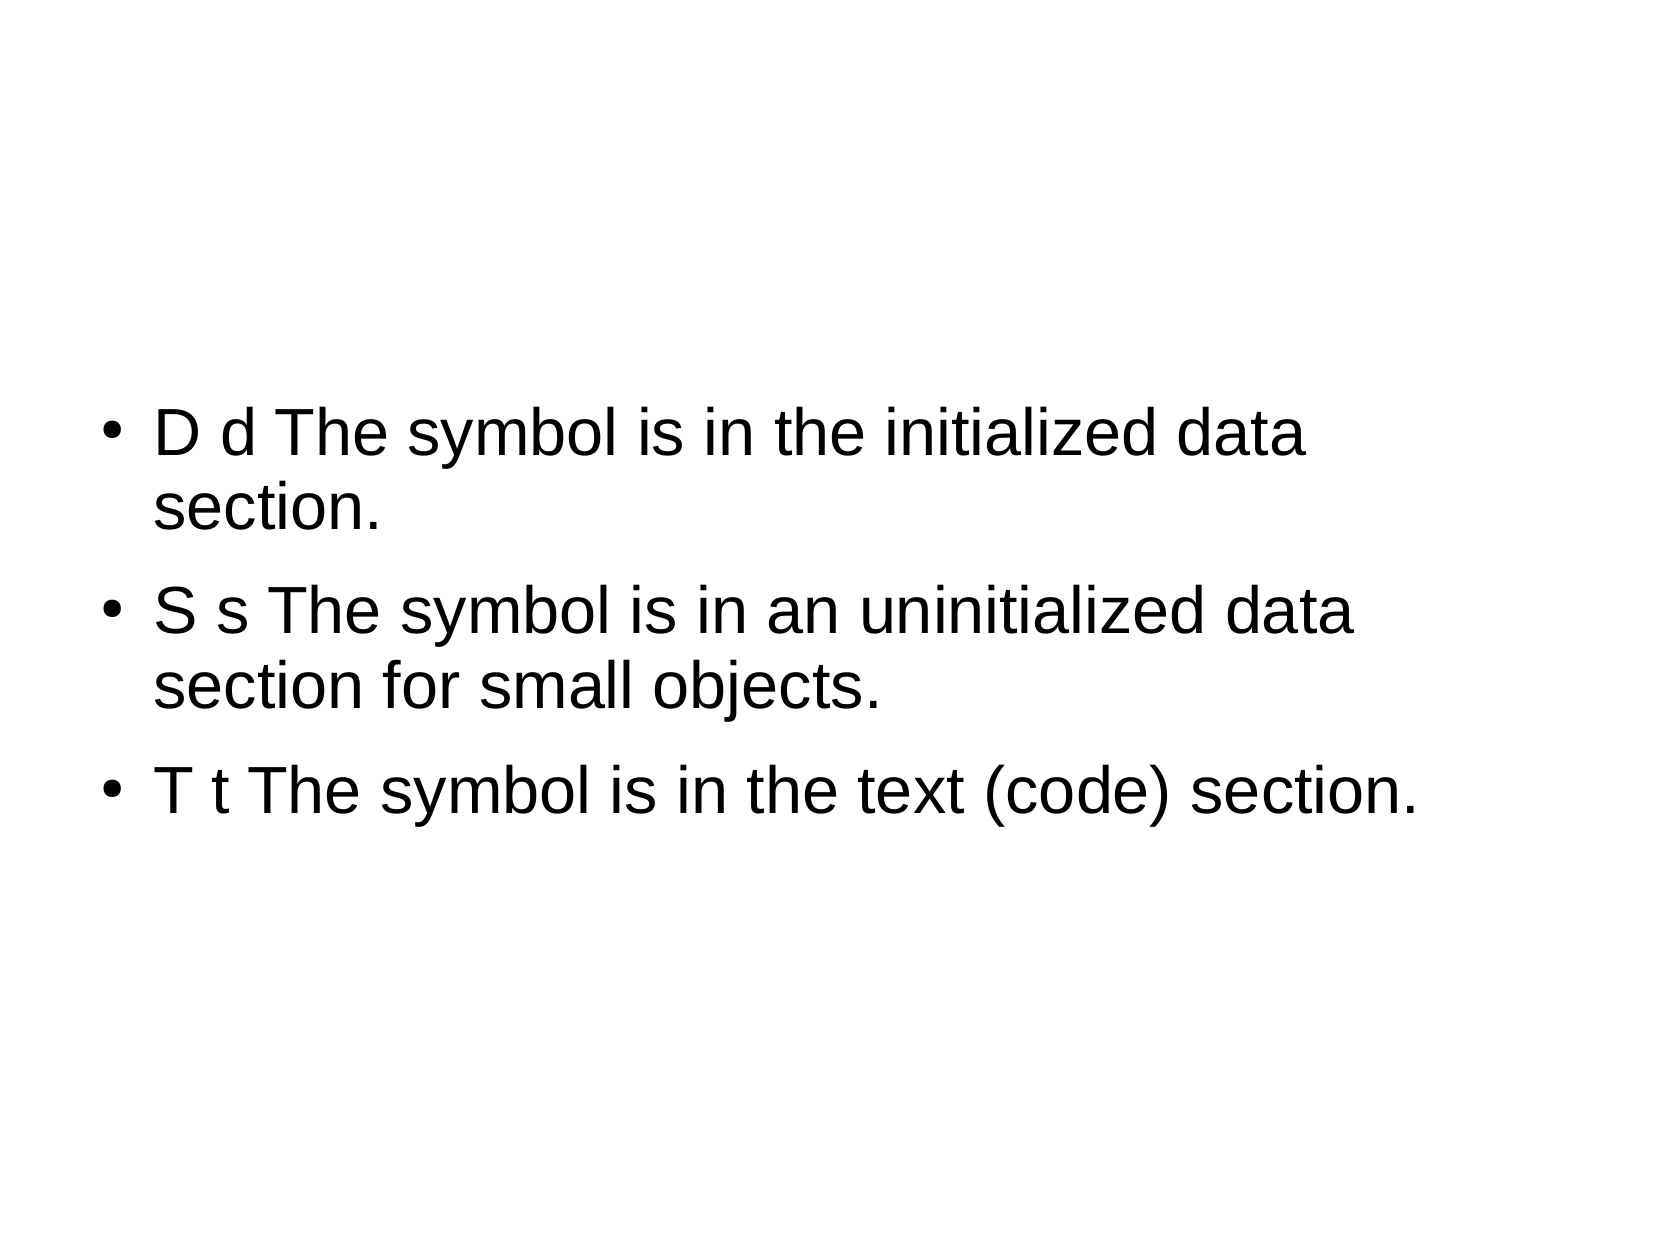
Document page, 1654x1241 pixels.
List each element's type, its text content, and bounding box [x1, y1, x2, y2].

list D d The symbol is in the initialized data section. S s The symbol is in an uninitialized data section for small objects. T t The symbol is in the text (code) section. [82, 290, 1538, 1010]
